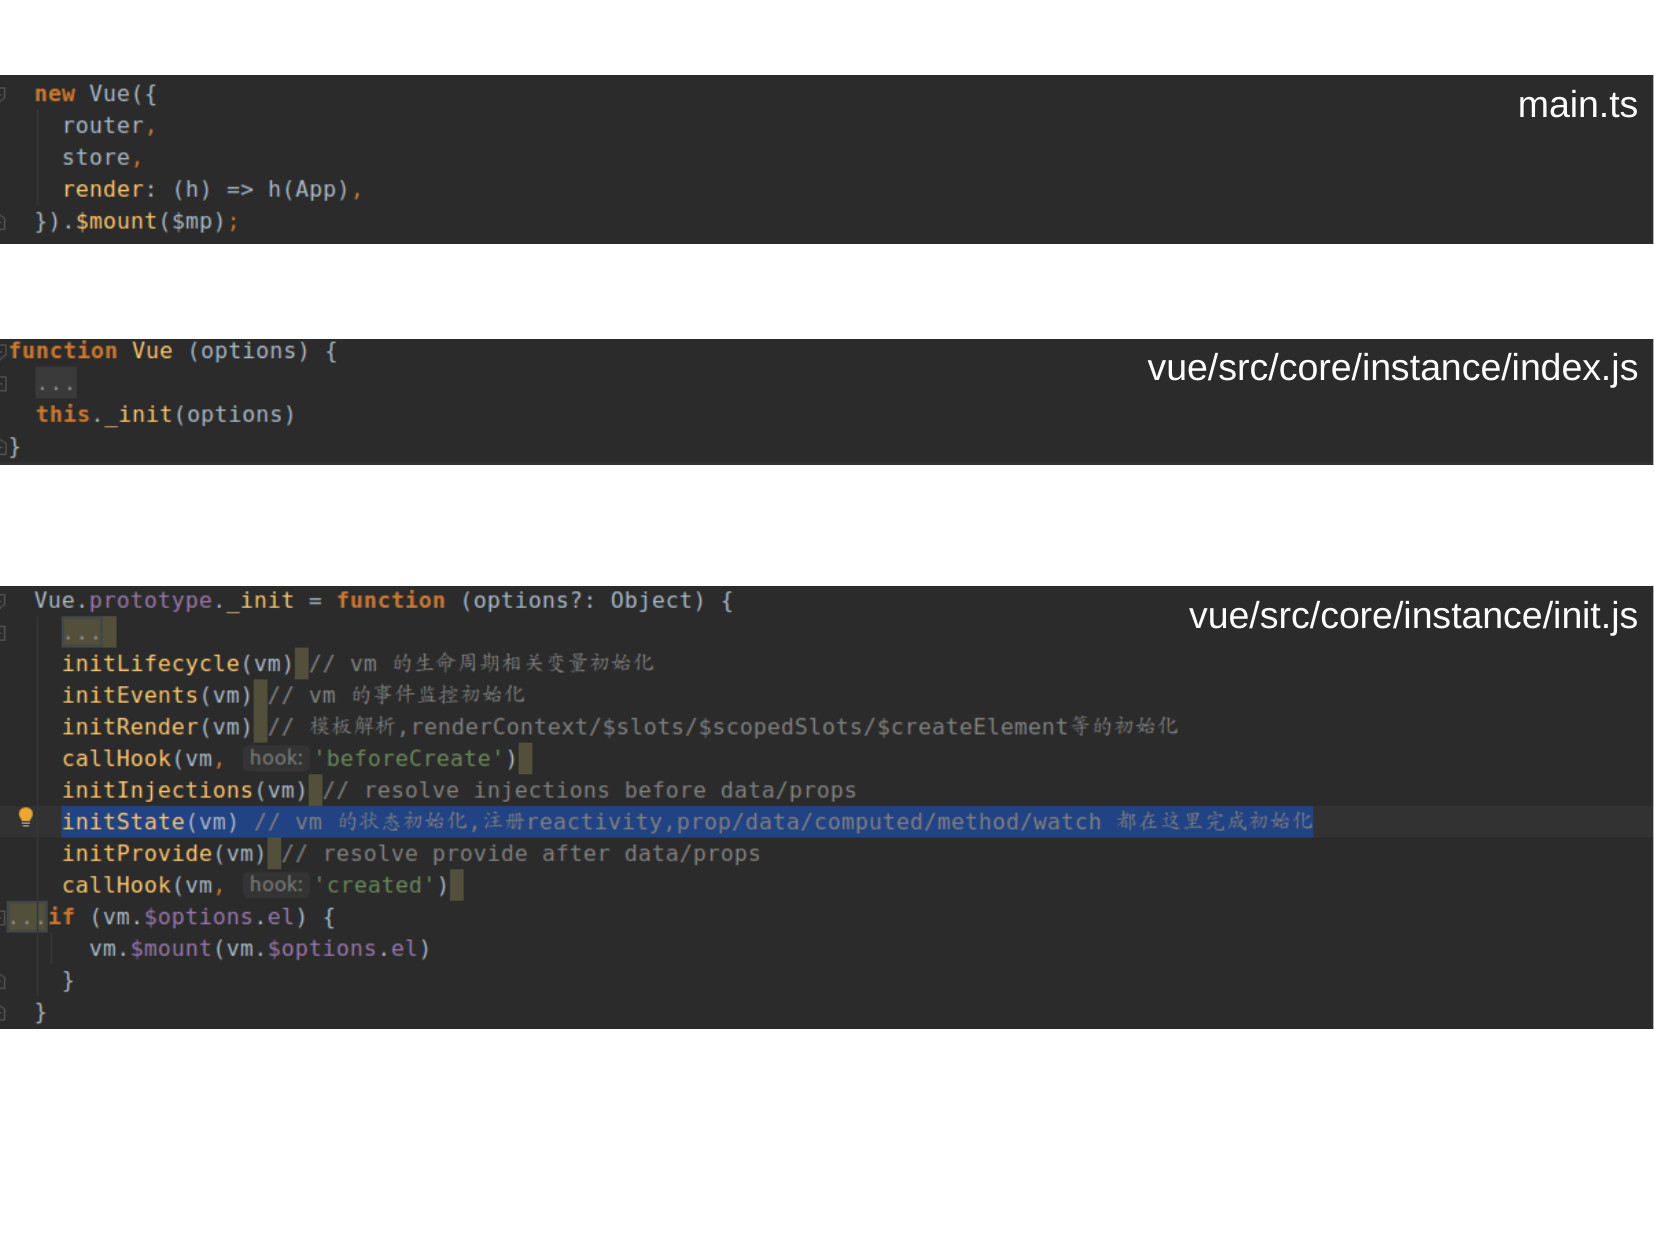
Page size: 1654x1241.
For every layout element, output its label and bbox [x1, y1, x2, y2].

picture [0, 75, 1654, 244]
picture [0, 339, 1654, 465]
picture [0, 586, 1654, 1029]
